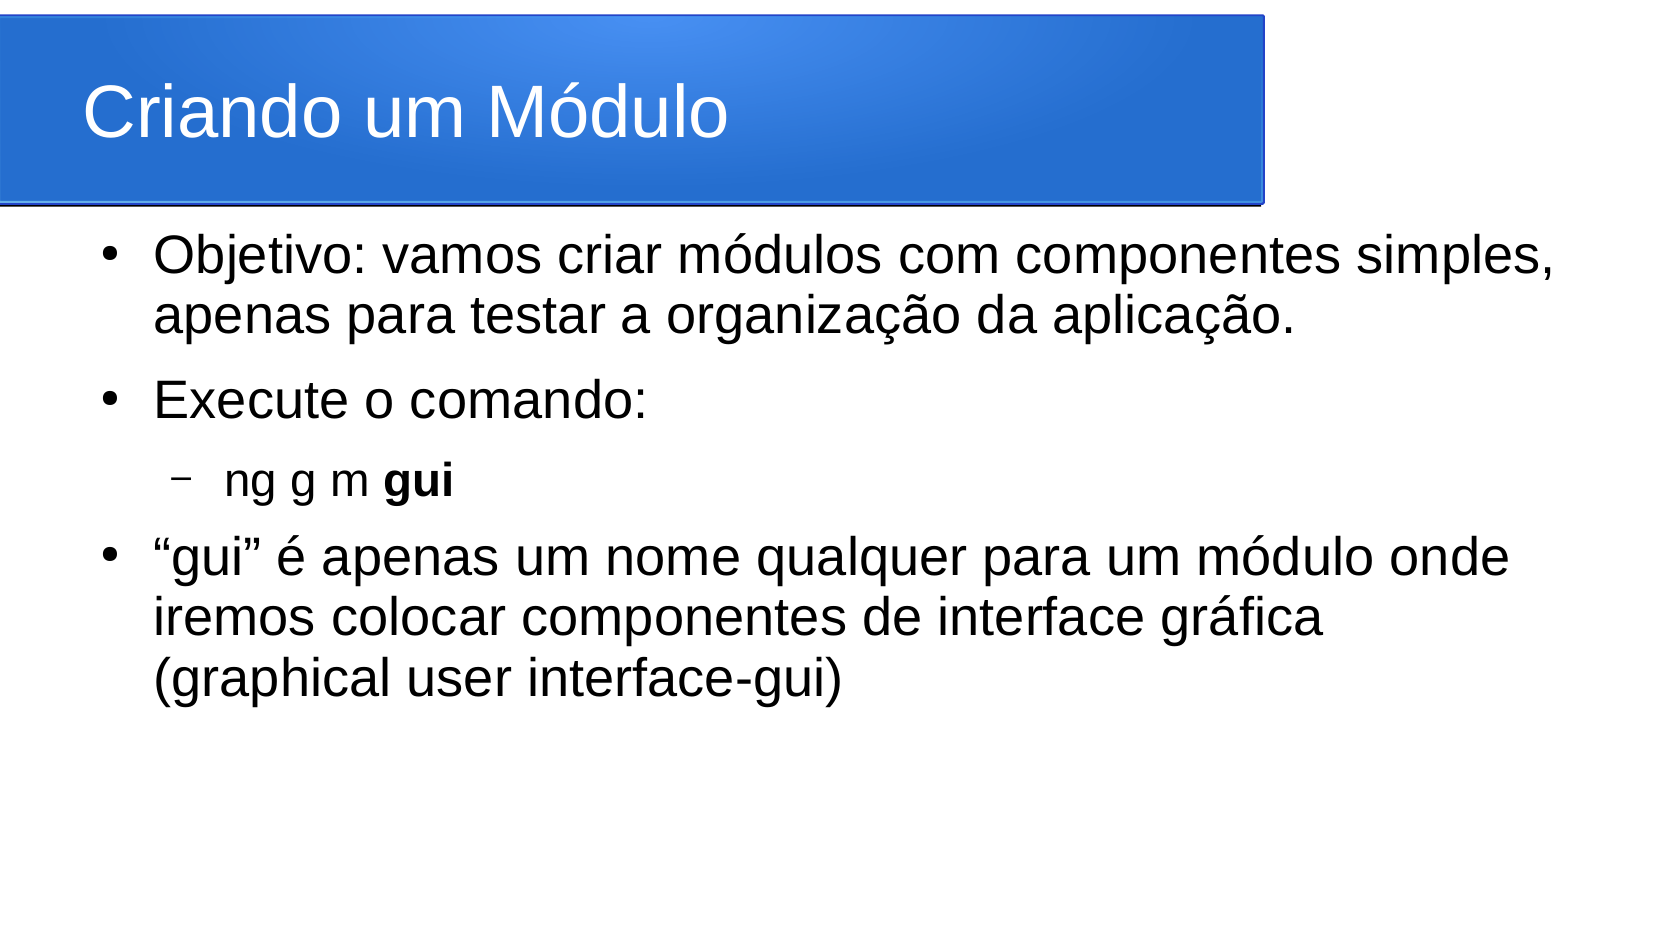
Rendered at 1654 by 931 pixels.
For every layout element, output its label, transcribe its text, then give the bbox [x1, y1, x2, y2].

list Objetivo: vamos criar módulos com componentes simples, apenas para testar a organização da aplicação. Execute o comando: ng g m gui “gui” é apenas um nome qualquer para um módulo onde iremos colocar componentes de interface gráfica (graphical user interface-gui) [82, 224, 1571, 764]
title Criando um Módulo [82, 35, 1235, 189]
